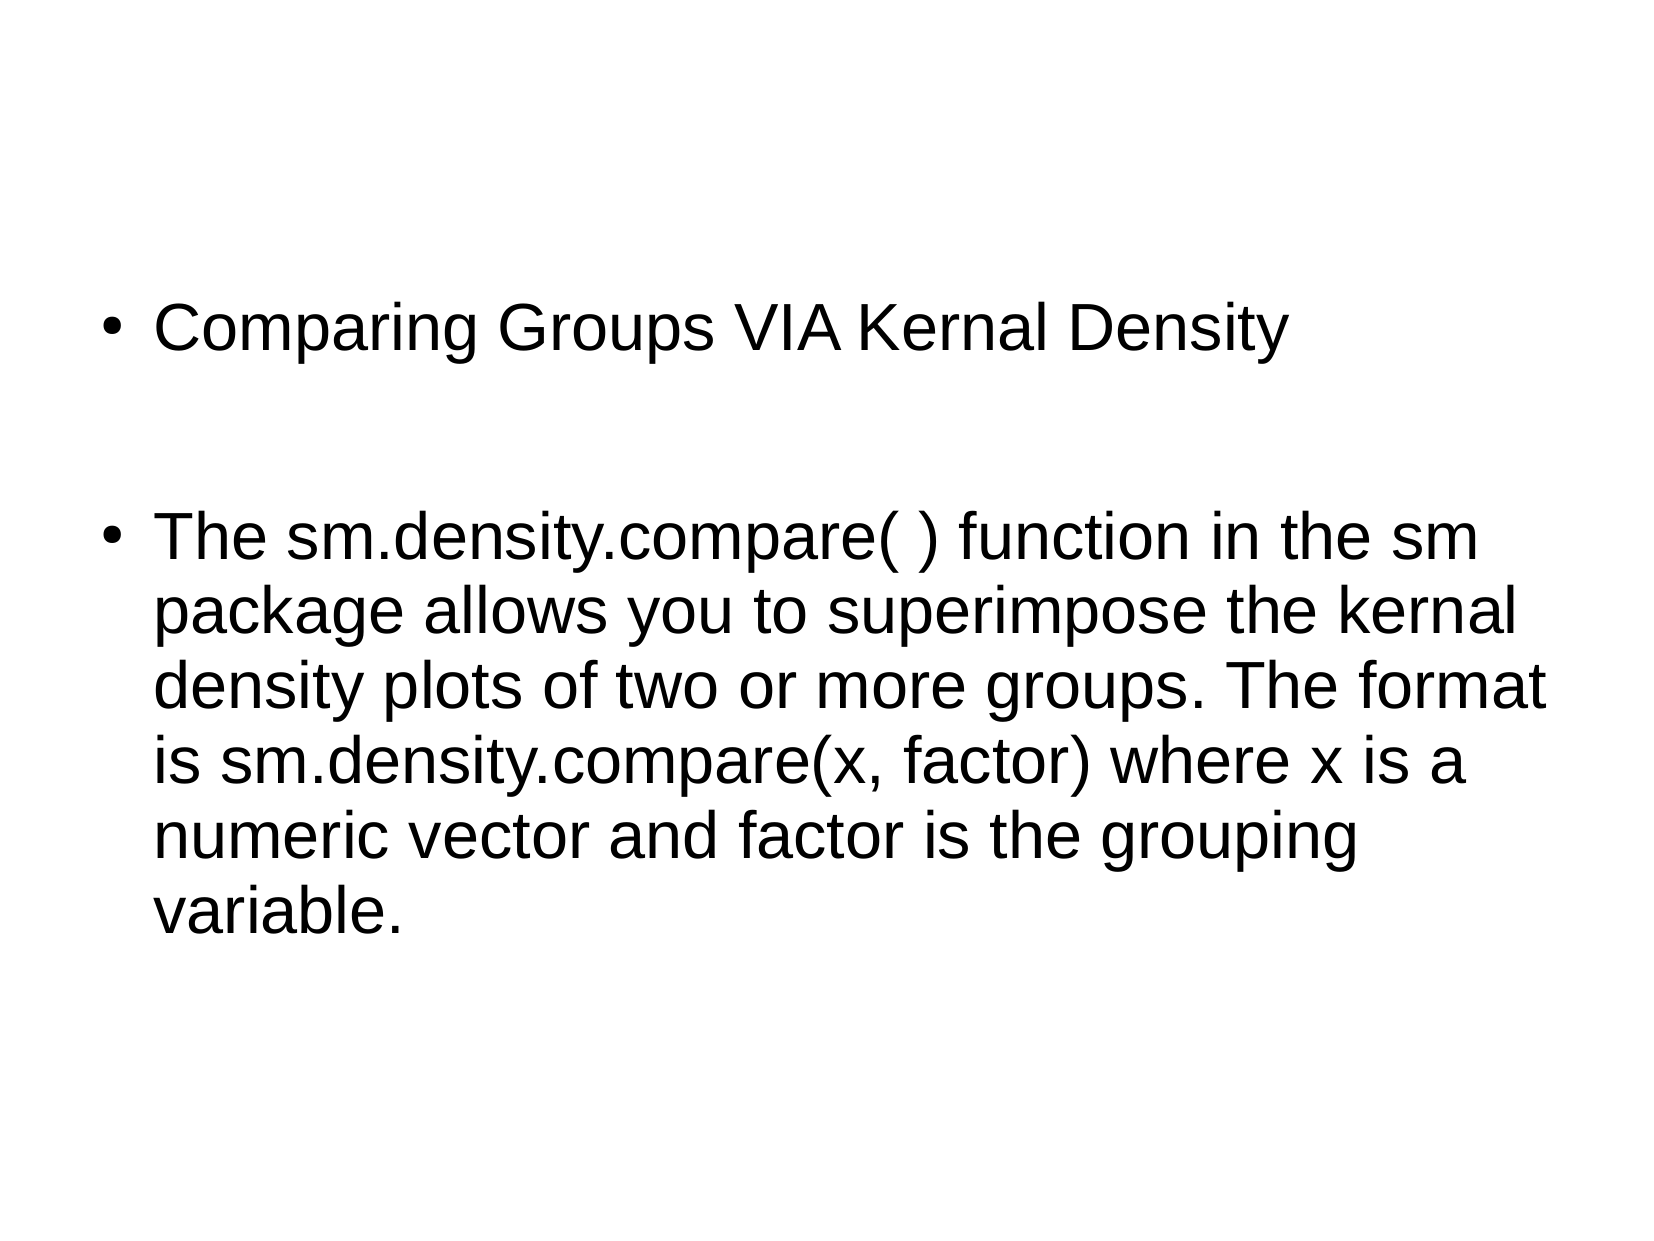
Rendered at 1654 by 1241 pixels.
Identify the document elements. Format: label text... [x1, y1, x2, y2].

list Comparing Groups VIA Kernal Density The sm.density.compare( ) function in the sm package allows you to superimpose the kernal density plots of two or more groups. The format is sm.density.compare(x, factor) where x is a numeric vector and factor is the grouping variable. [82, 290, 1571, 1010]
